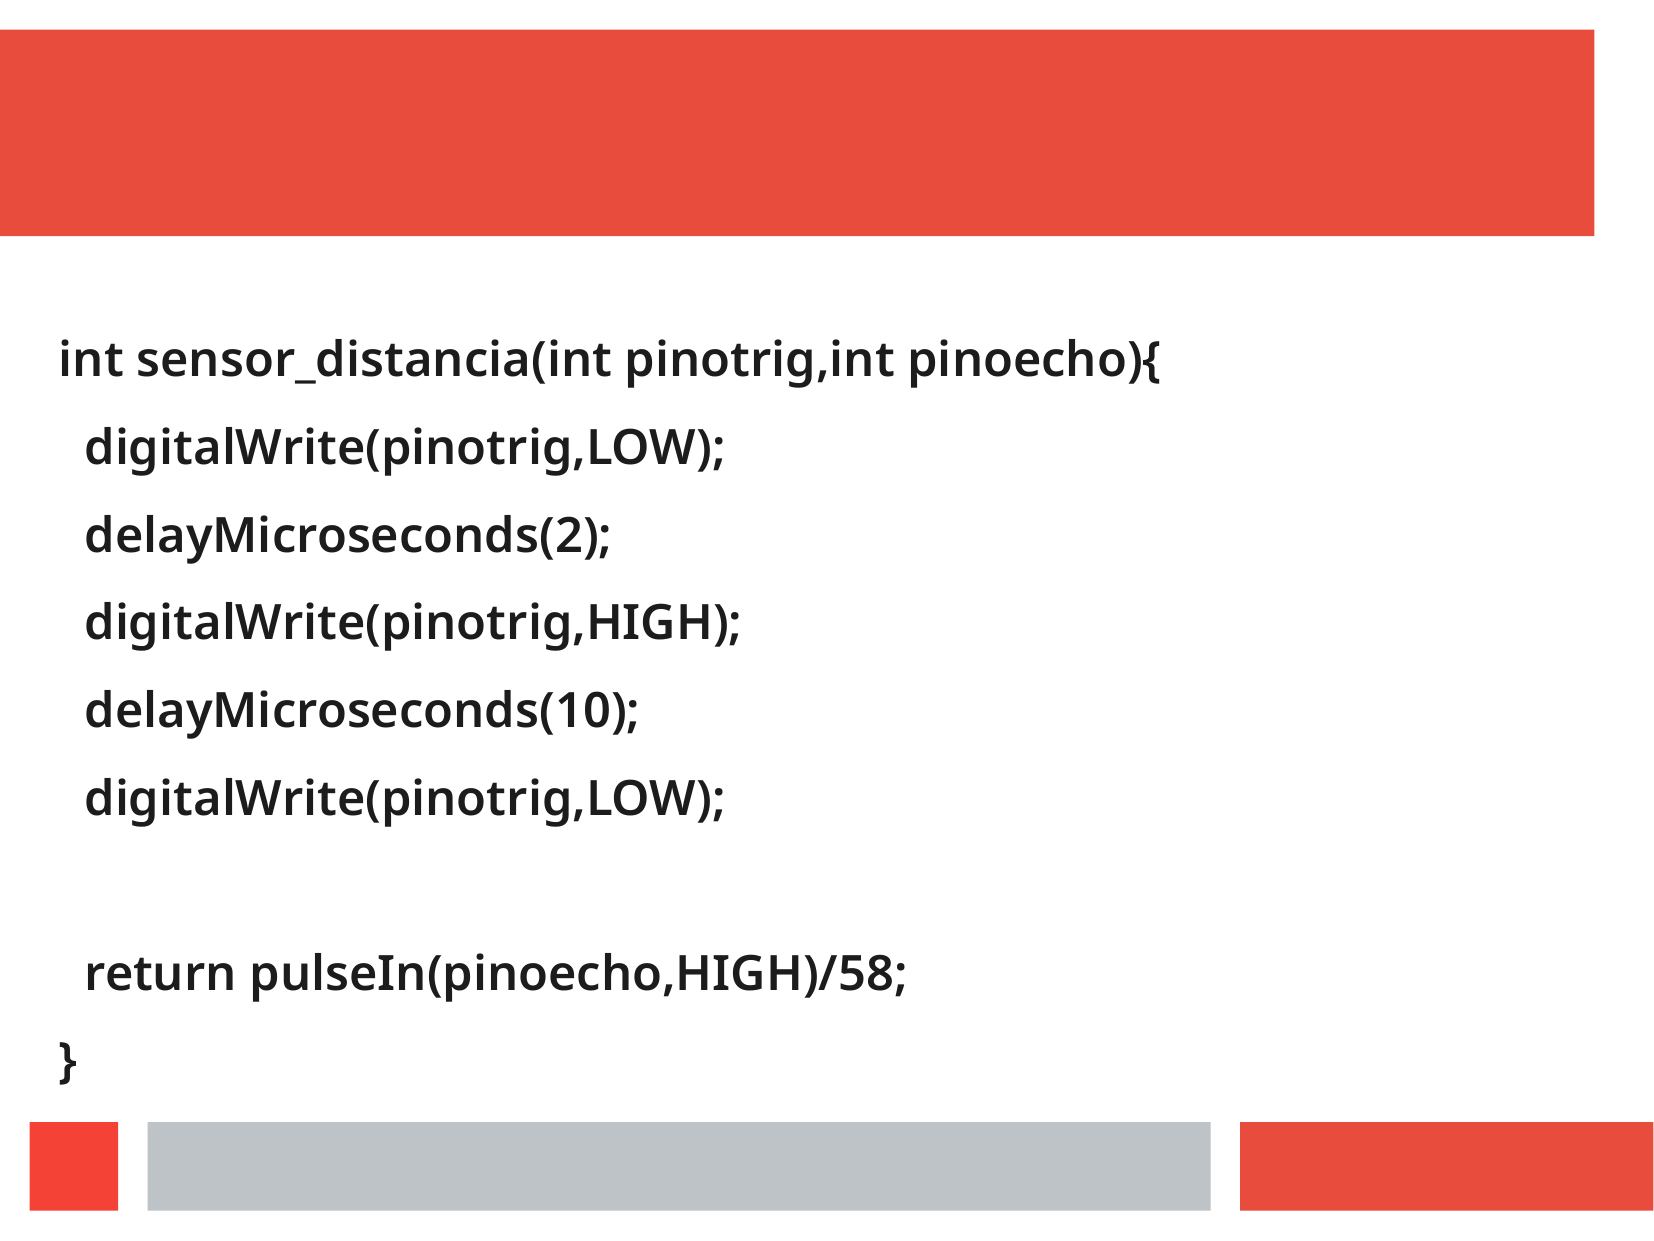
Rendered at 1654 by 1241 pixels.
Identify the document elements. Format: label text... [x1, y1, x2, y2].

list int sensor_distancia(int pinotrig,int pinoecho){ digitalWrite(pinotrig,LOW); delayMicroseconds(2); digitalWrite(pinotrig,HIGH); delayMicroseconds(10); digitalWrite(pinotrig,LOW); return pulseIn(pinoecho,HIGH)/58; } [59, 324, 1565, 1093]
